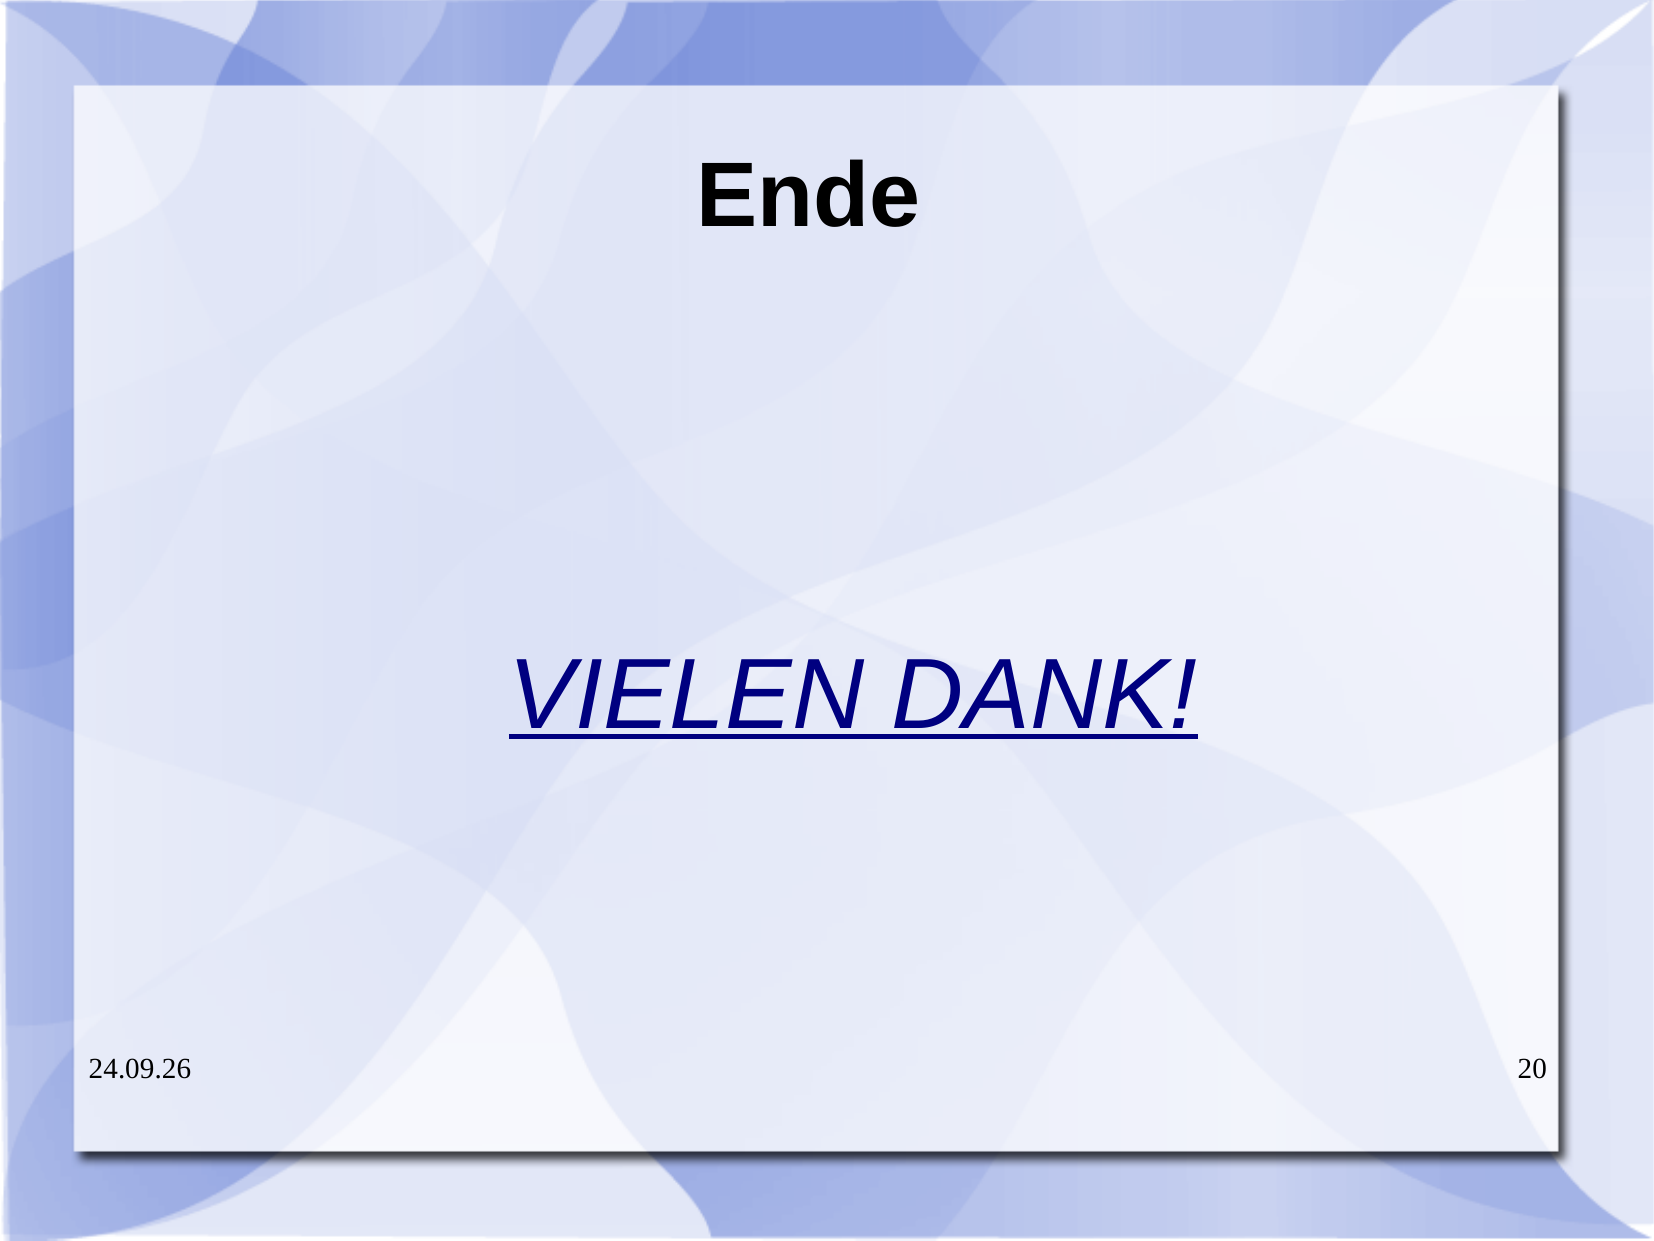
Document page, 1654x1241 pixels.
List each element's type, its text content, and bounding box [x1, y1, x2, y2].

list VIELEN DANK! [129, 324, 1489, 975]
title Ende [82, 90, 1536, 298]
picture [0, 0, 1654, 1241]
